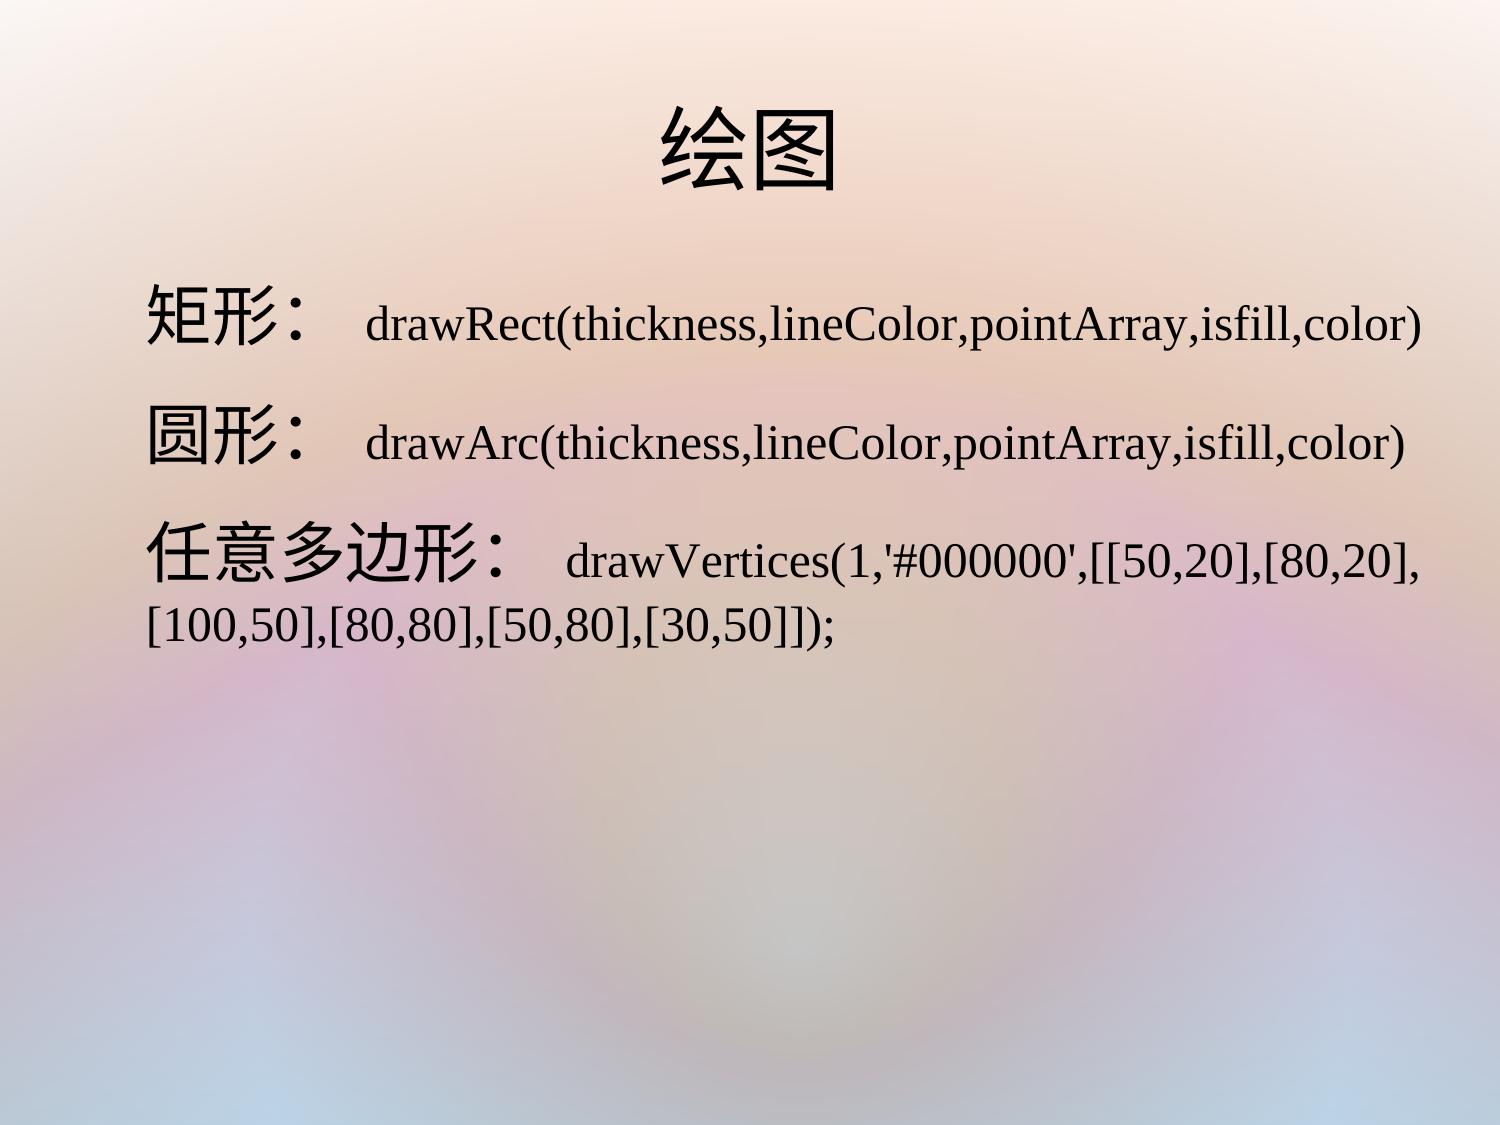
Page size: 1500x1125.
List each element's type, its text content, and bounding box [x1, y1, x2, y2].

list 矩形：drawRect(thickness,lineColor,pointArray,isfill,color) 圆形：drawArc(thickness,lineColor,pointArray,isfill,color) 任意多边形：drawVertices(1,'#000000',[[50,20],[80,20],[100,50],[80,80],[50,80],[30,50]]); [75, 263, 1425, 916]
title 绘图 [75, 50, 1425, 238]
picture [0, 0, 1500, 1125]
